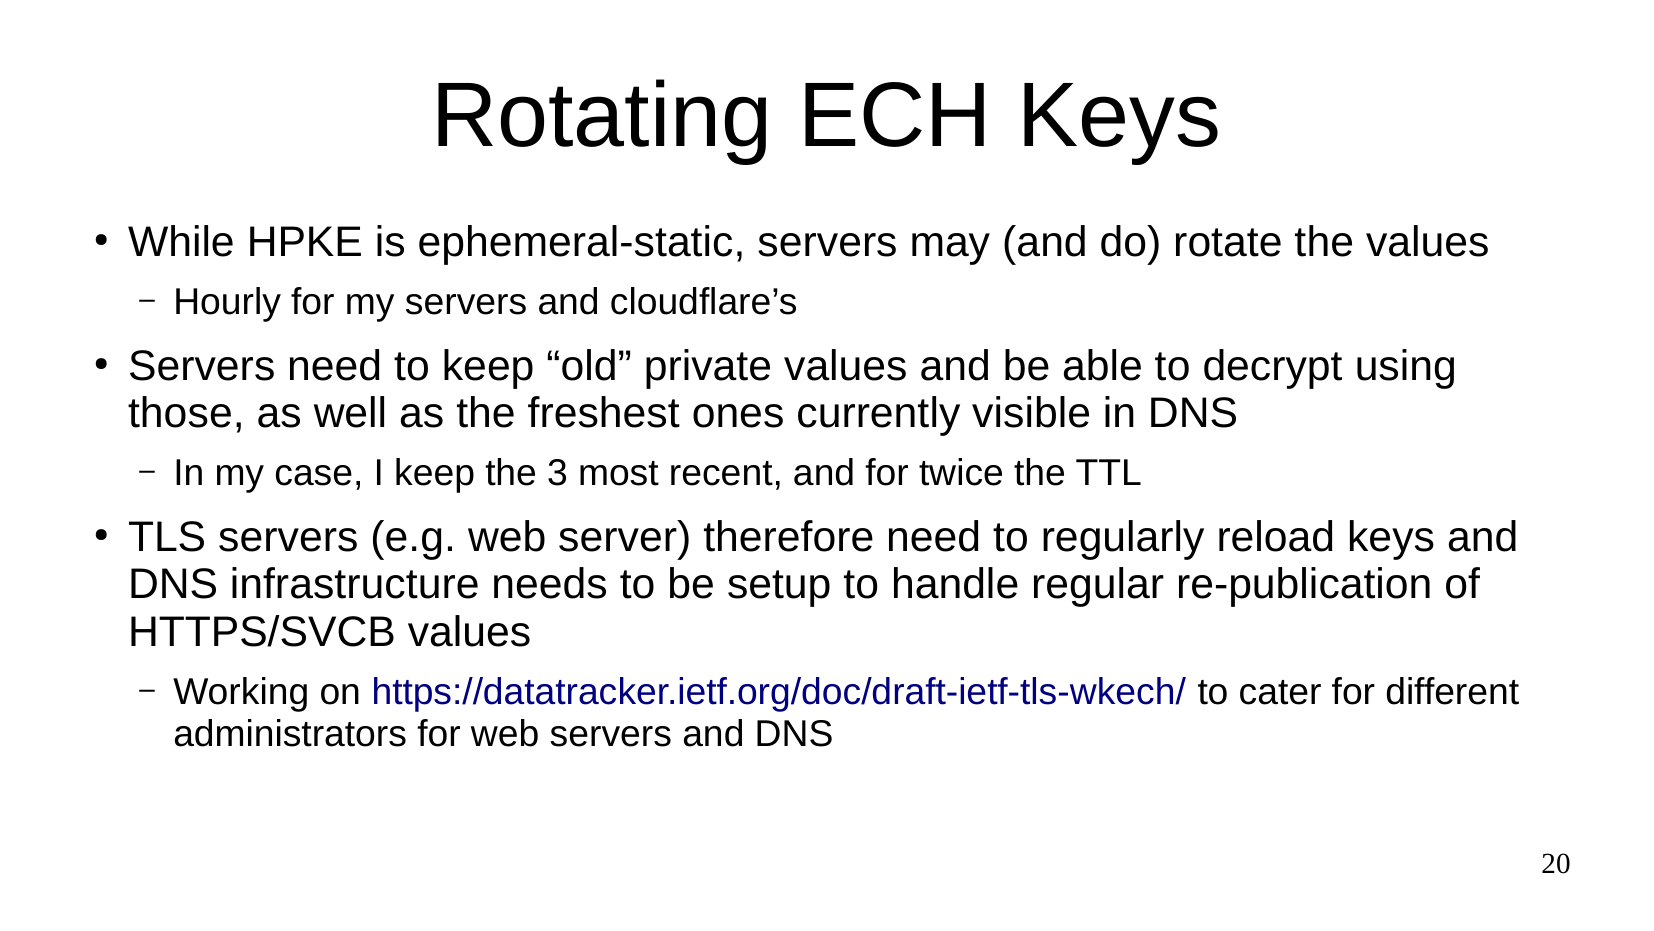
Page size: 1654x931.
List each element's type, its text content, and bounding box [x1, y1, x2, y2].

list While HPKE is ephemeral-static, servers may (and do) rotate the values Hourly for my servers and cloudflare’s Servers need to keep “old” private values and be able to decrypt using those, as well as the freshest ones currently visible in DNS In my case, I keep the 3 most recent, and for twice the TTL TLS servers (e.g. web server) therefore need to regularly reload keys and DNS infrastructure needs to be setup to handle regular re-publication of HTTPS/SVCB values Working on https://datatracker.ietf.org/doc/draft-ietf-tls-wkech/ to cater for different administrators for web servers and DNS [82, 217, 1571, 758]
title Rotating ECH Keys [82, 37, 1571, 193]
